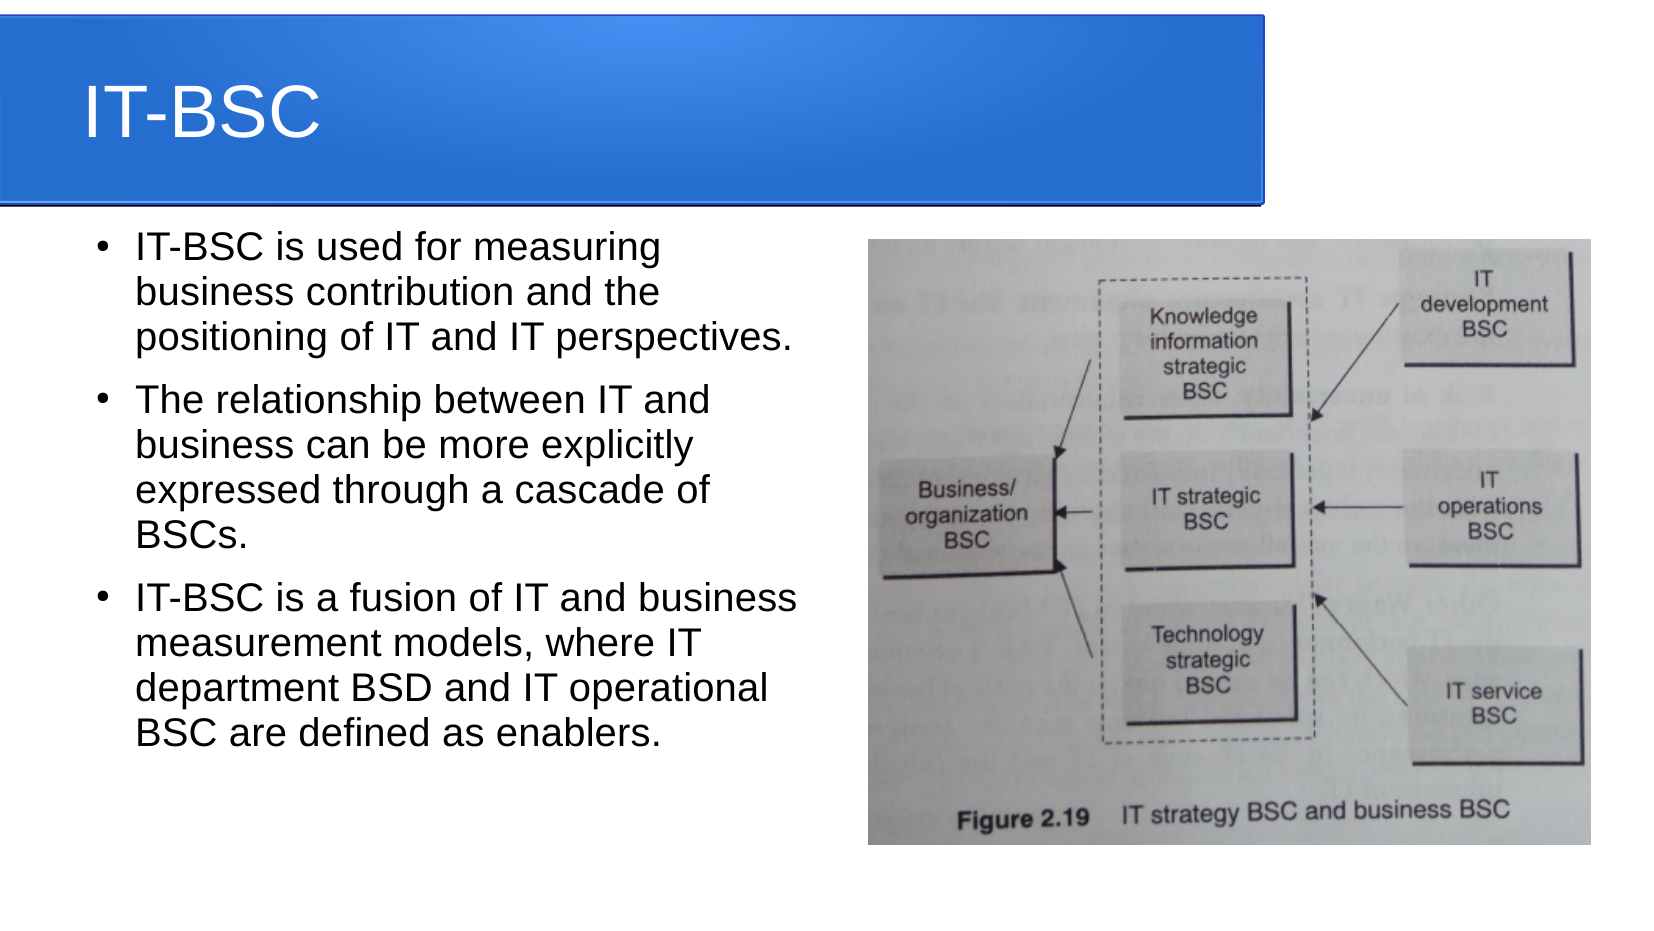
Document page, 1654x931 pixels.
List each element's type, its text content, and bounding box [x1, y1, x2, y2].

list IT-BSC is used for measuring business contribution and the positioning of IT and IT perspectives. The relationship between IT and business can be more explicitly expressed through a cascade of BSCs. IT-BSC is a fusion of IT and business measurement models, where IT department BSD and IT operational BSC are defined as enablers. [82, 224, 809, 764]
picture [868, 239, 1591, 845]
title IT-BSC [82, 35, 1235, 189]
